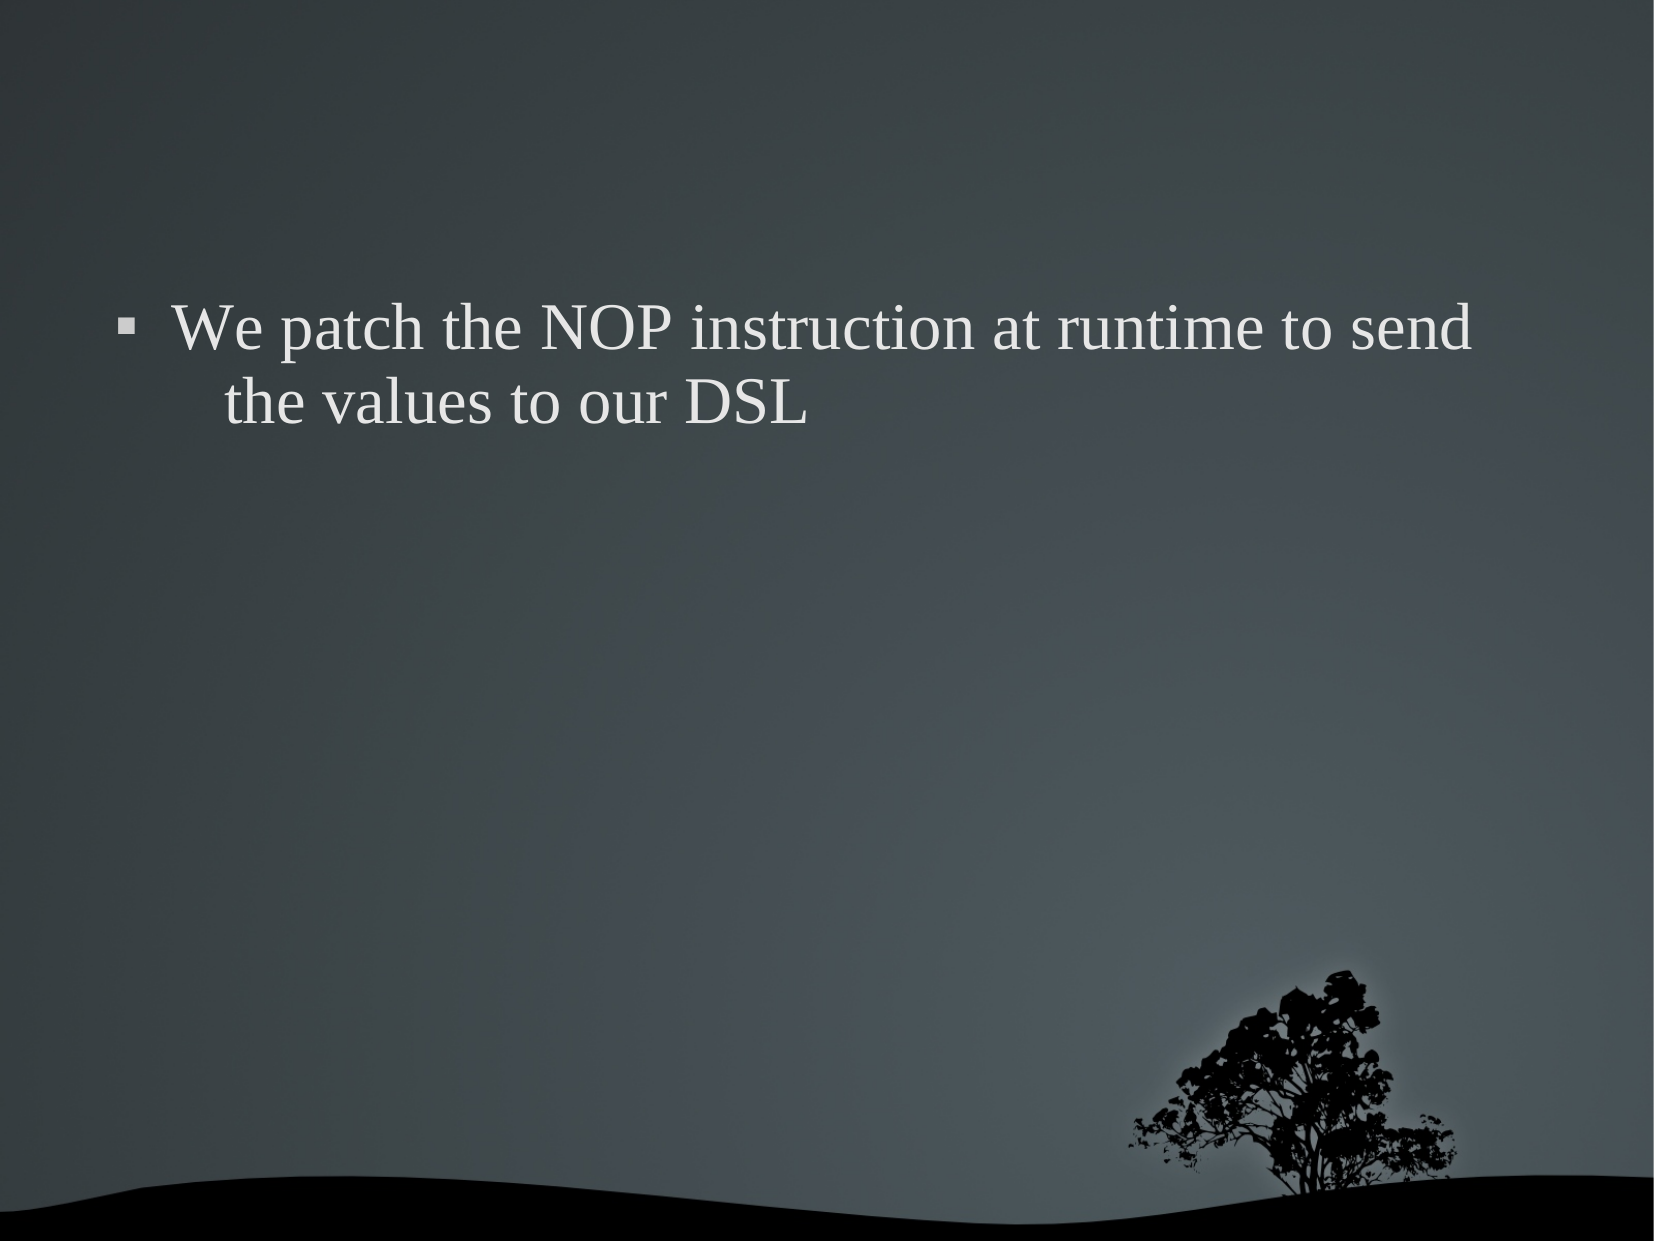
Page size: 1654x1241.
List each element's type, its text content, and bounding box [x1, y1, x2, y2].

picture [0, 0, 1654, 1241]
list We patch the NOP instruction at runtime to send the values to our DSL [82, 290, 1571, 1109]
